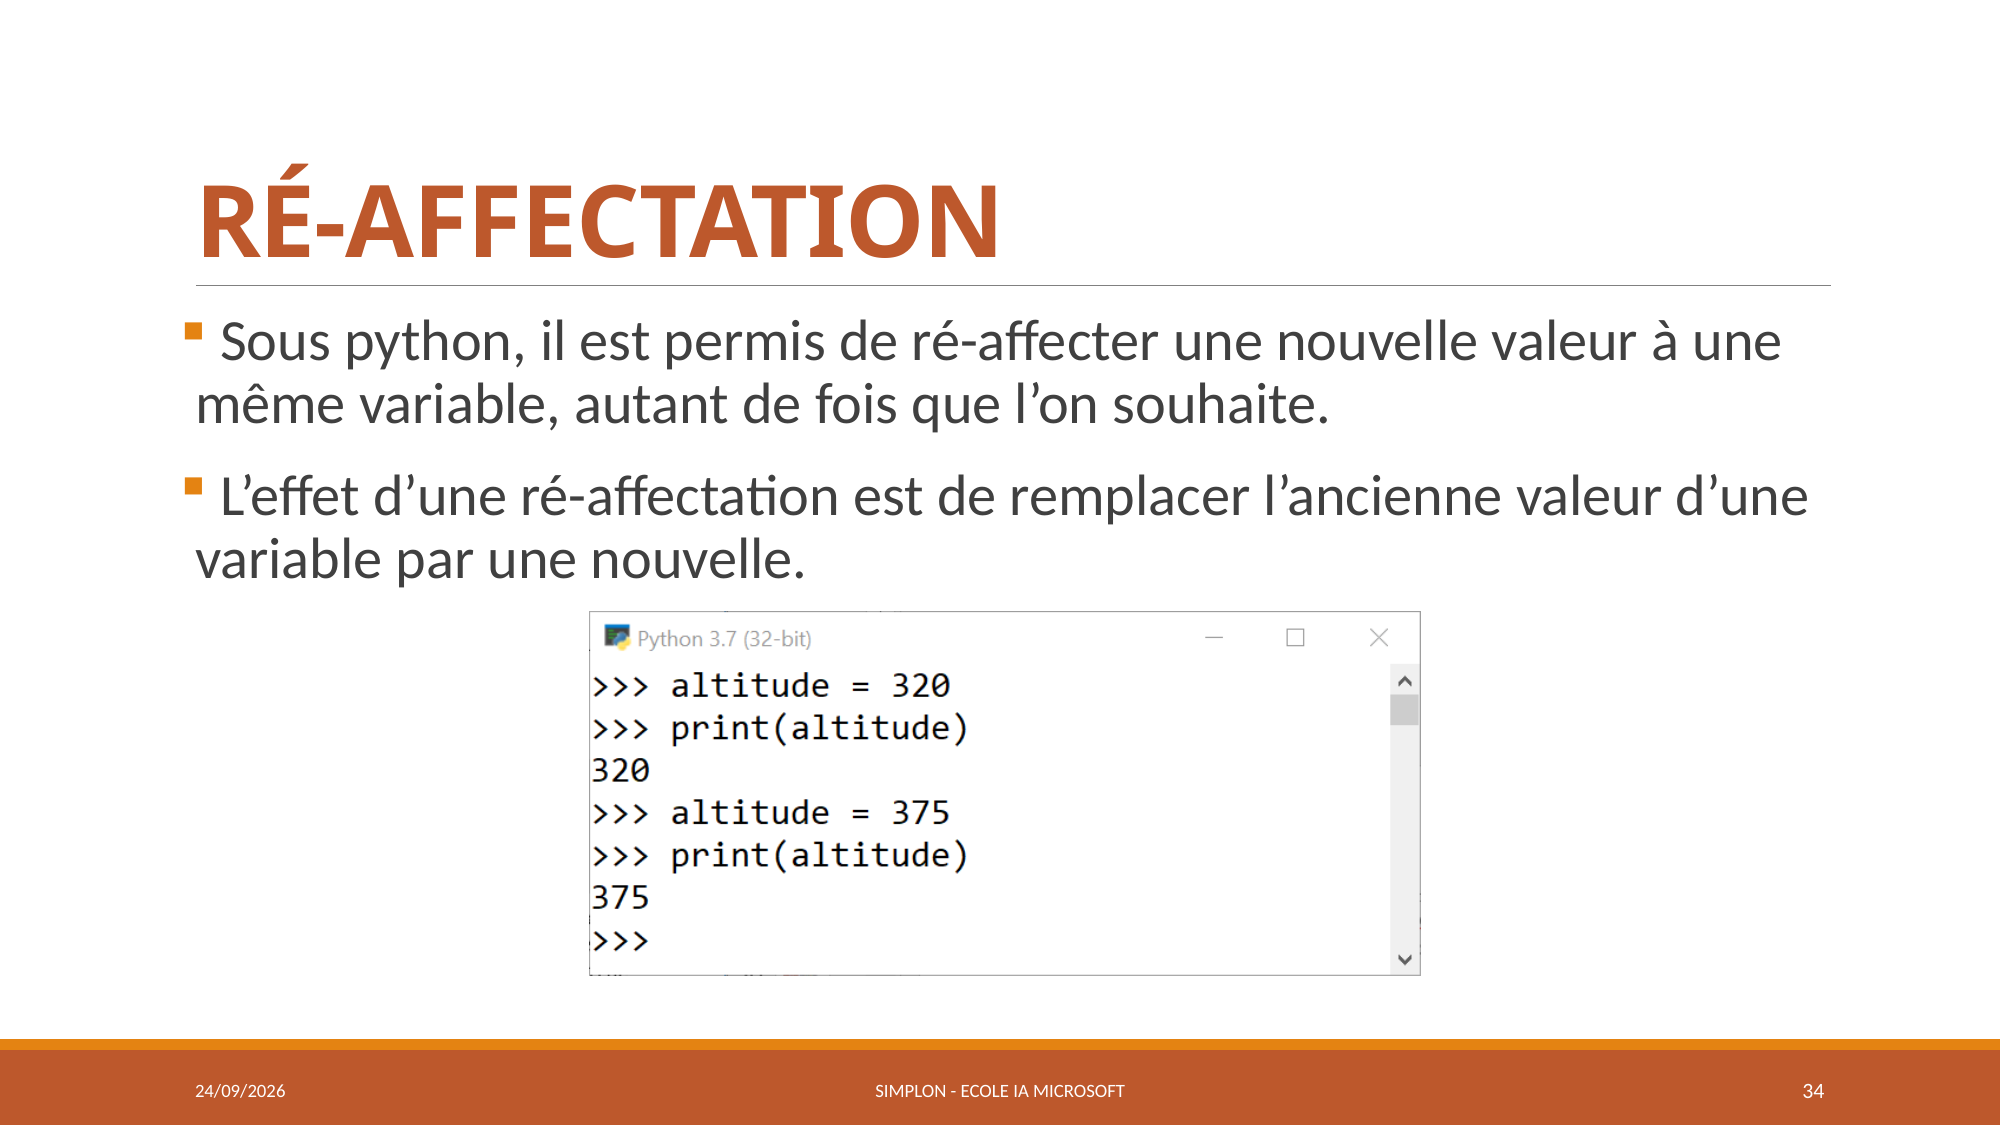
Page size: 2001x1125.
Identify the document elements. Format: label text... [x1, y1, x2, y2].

footer Simplon - Ecole IA Microsoft [604, 1059, 1396, 1120]
list Sous python, il est permis de ré-affecter une nouvelle valeur à une même variable, autant de fois que l’on souhaite. L’effet d’une ré-affectation est de remplacer l’ancienne valeur d’une variable par une nouvelle. [180, 302, 1830, 976]
slide_number 16/01/2020 [180, 1059, 586, 1120]
picture [589, 611, 1421, 976]
title RÉ-AFFECTATION [180, 47, 1830, 285]
slide_number <numéro> [1624, 1059, 1840, 1120]
